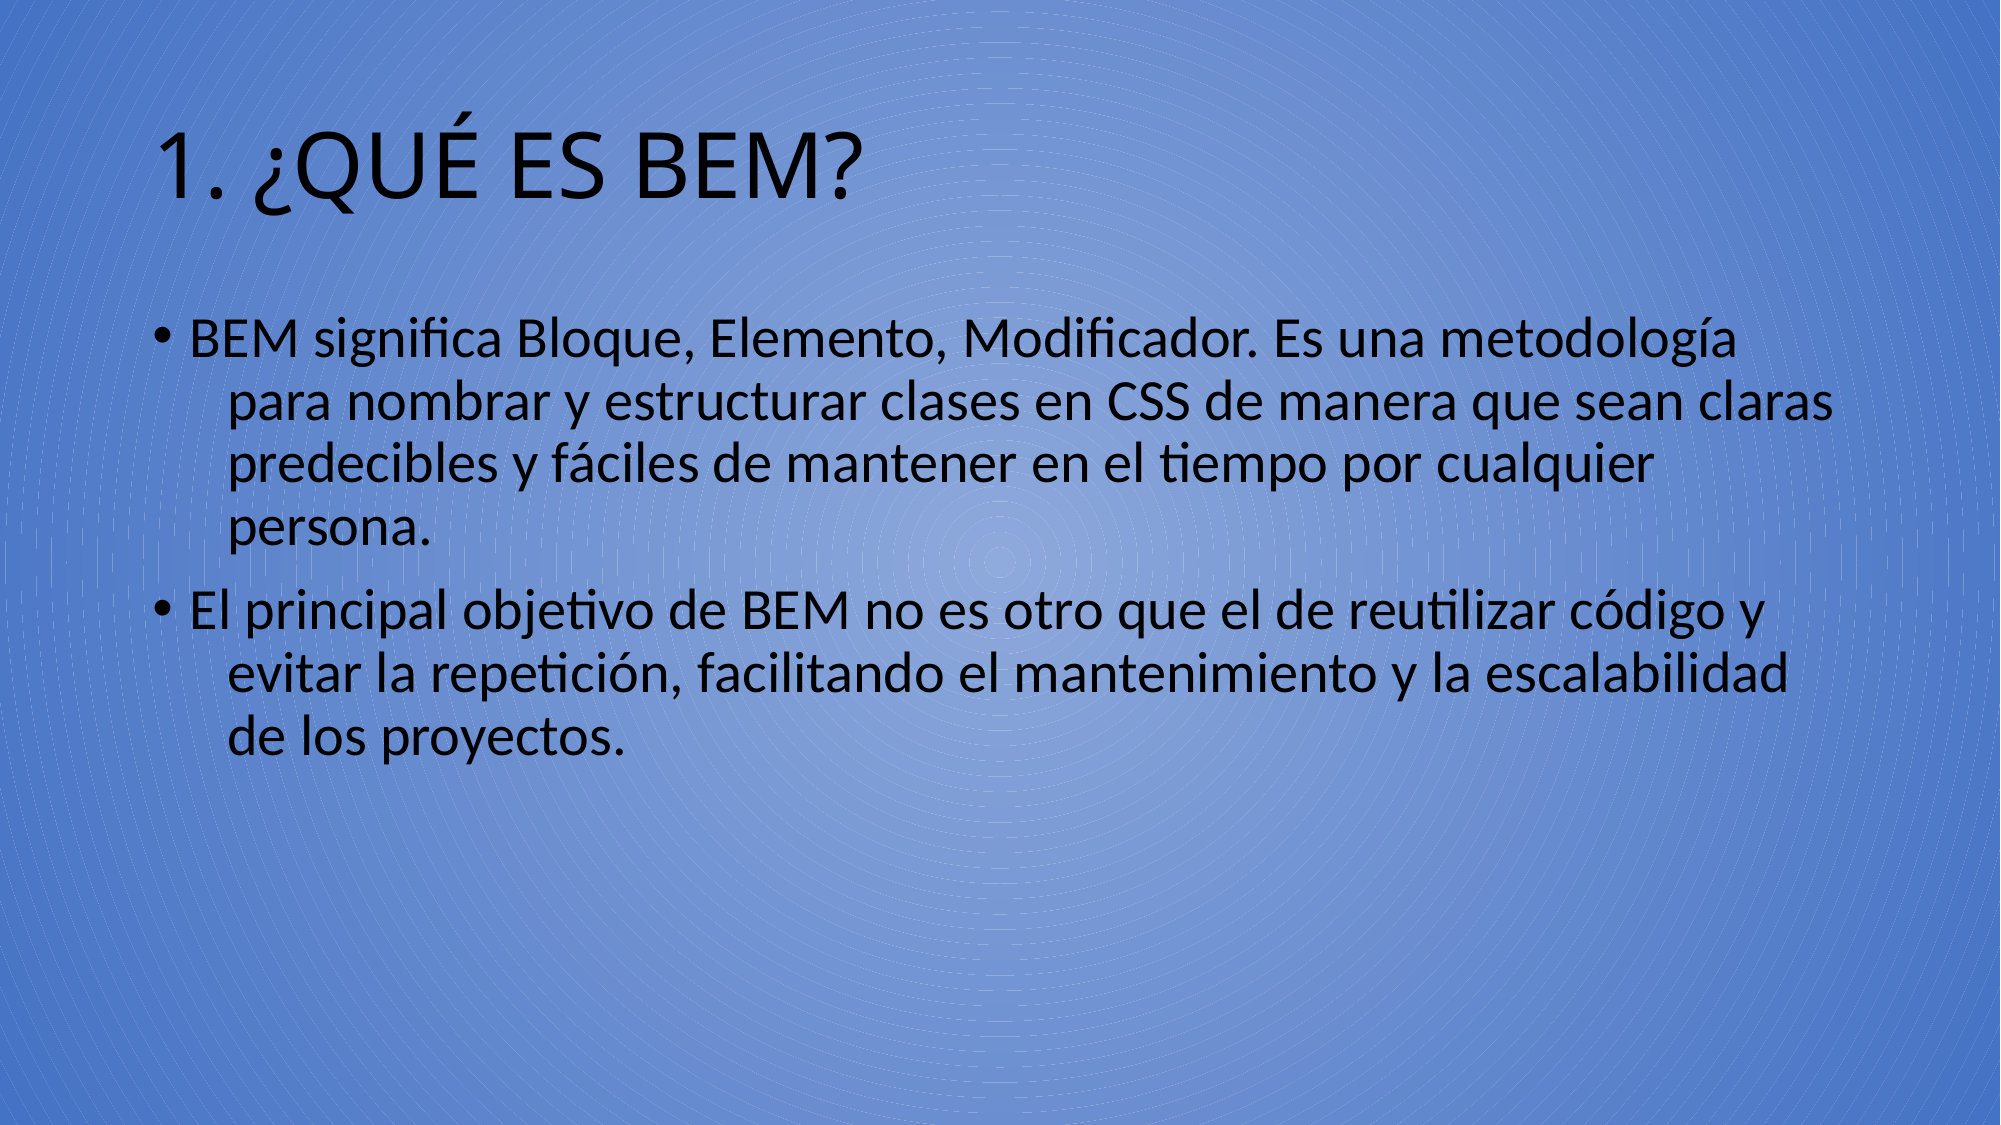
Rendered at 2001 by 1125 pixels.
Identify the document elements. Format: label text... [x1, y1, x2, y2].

title 1. ¿QUÉ ES BEM? [137, 59, 1863, 278]
list BEM significa Bloque, Elemento, Modificador. Es una metodología para nombrar y estructurar clases en CSS de manera que sean claras predecibles y fáciles de mantener en el tiempo por cualquier persona. El principal objetivo de BEM no es otro que el de reutilizar código y evitar la repetición, facilitando el mantenimiento y la escalabilidad de los proyectos. [137, 299, 1863, 1014]
